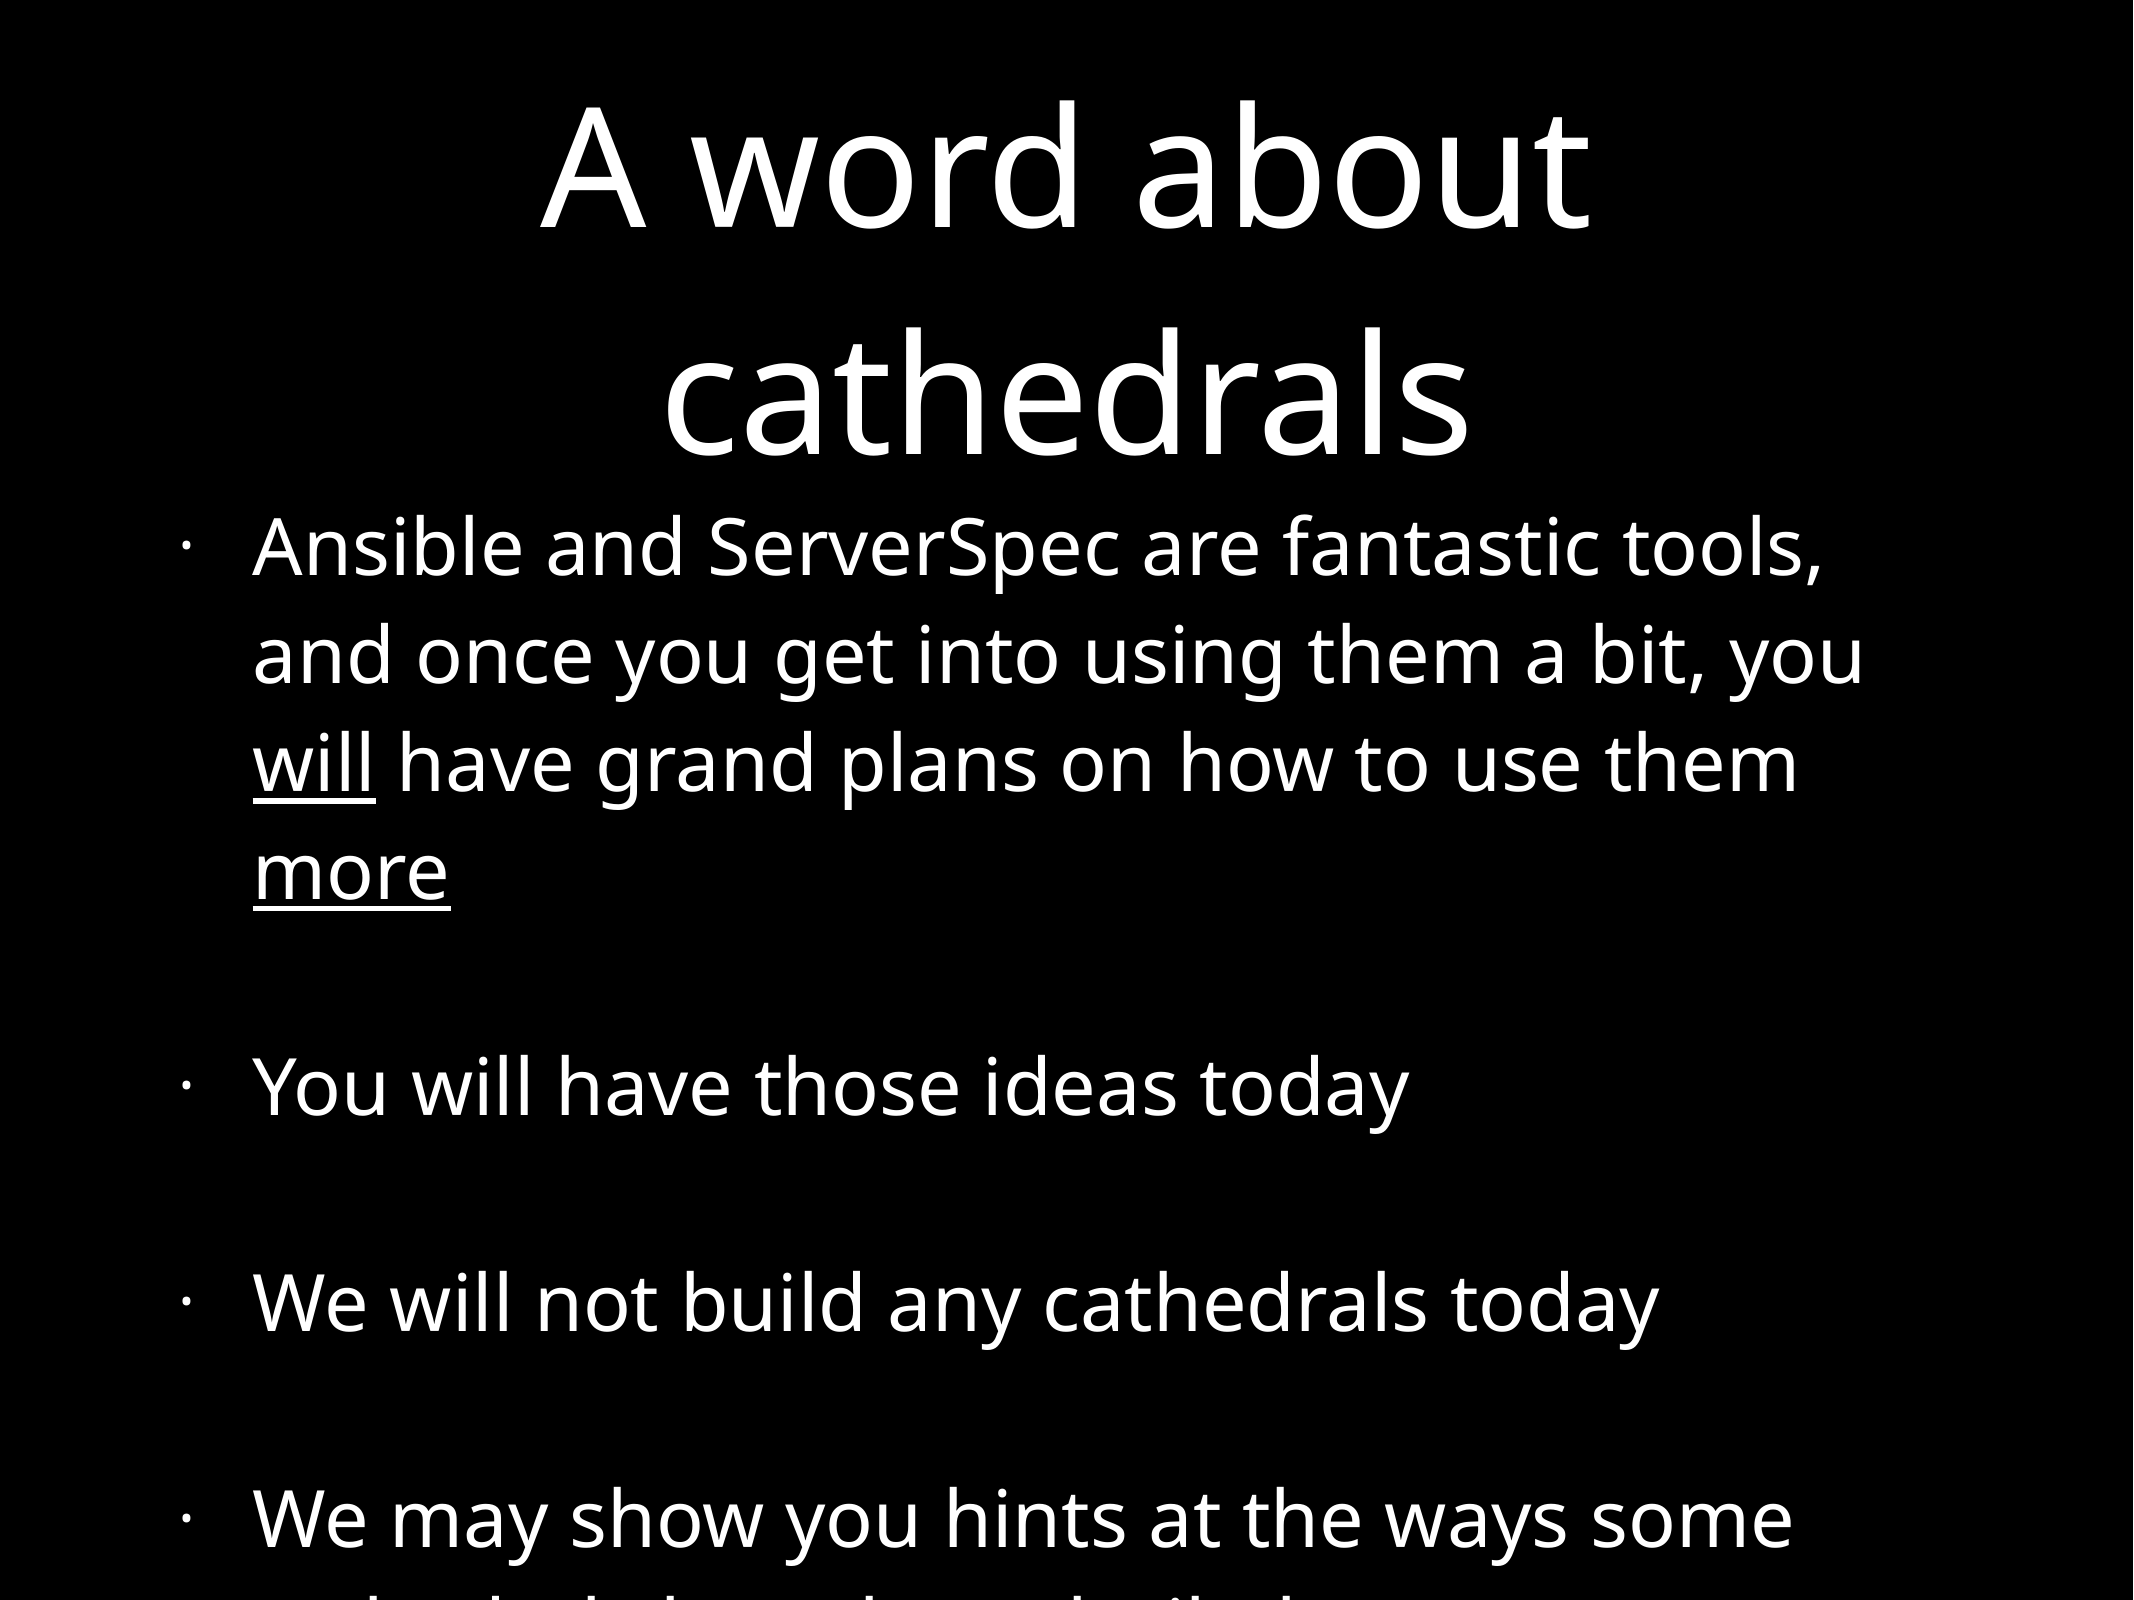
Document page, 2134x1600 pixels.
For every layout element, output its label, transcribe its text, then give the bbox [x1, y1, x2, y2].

text_box Ansible and ServerSpec are fantastic tools, and once you get into using them a bit, you will have grand plans on how to use them more You will have those ideas today We will not build any cathedrals today We may show you hints at the ways some cathedrals have been built, however… [165, 483, 1986, 1516]
text_box A word about cathedrals [156, 41, 1978, 460]
